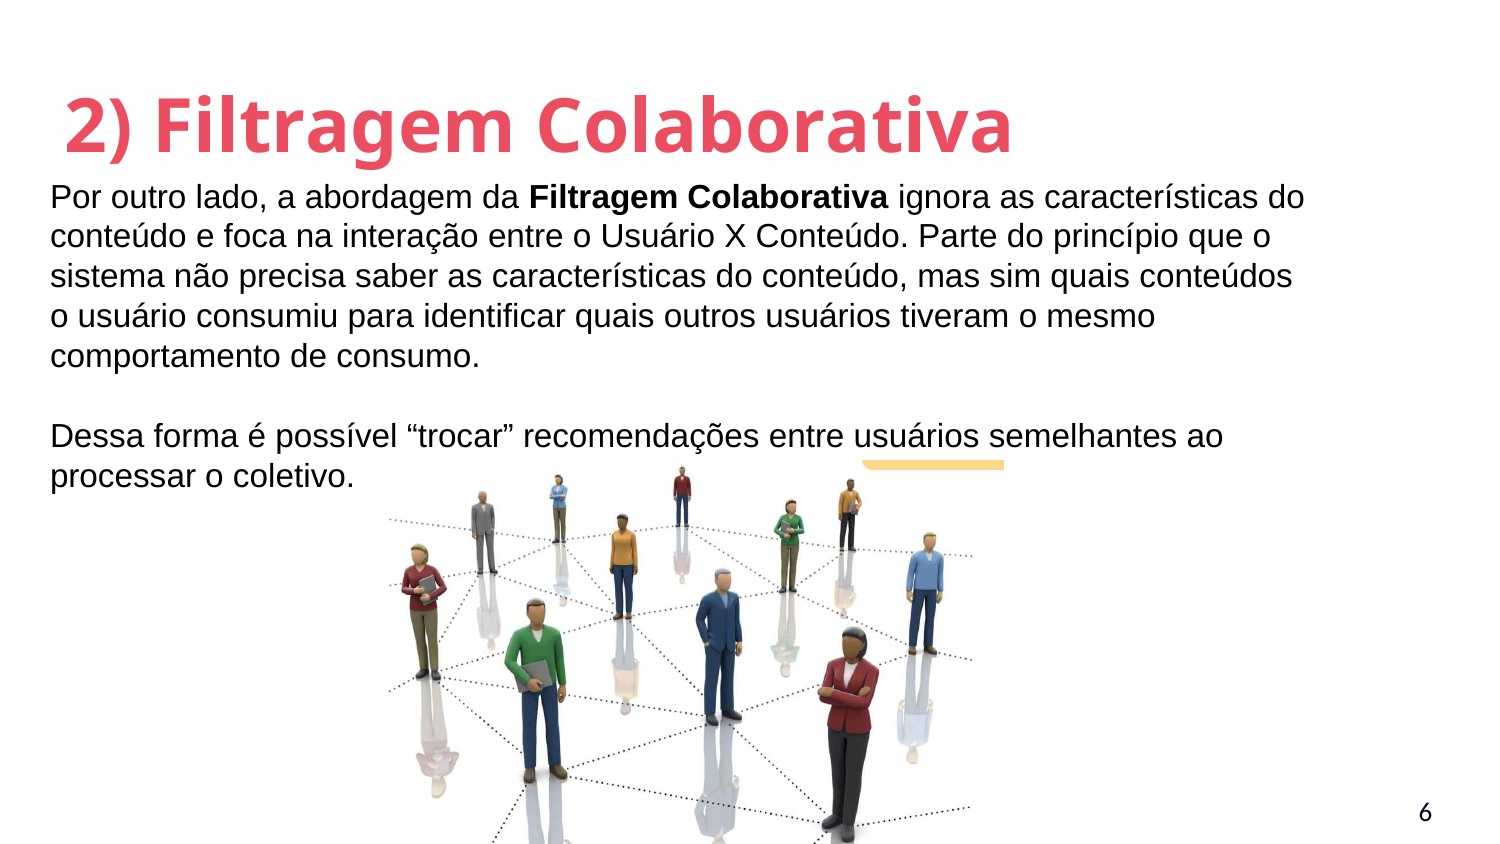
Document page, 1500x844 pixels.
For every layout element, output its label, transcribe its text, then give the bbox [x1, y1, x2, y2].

text_box 2) Filtragem Colaborativa [49, 48, 1399, 163]
picture [388, 460, 1004, 844]
slide_number 6 [1403, 779, 1494, 844]
